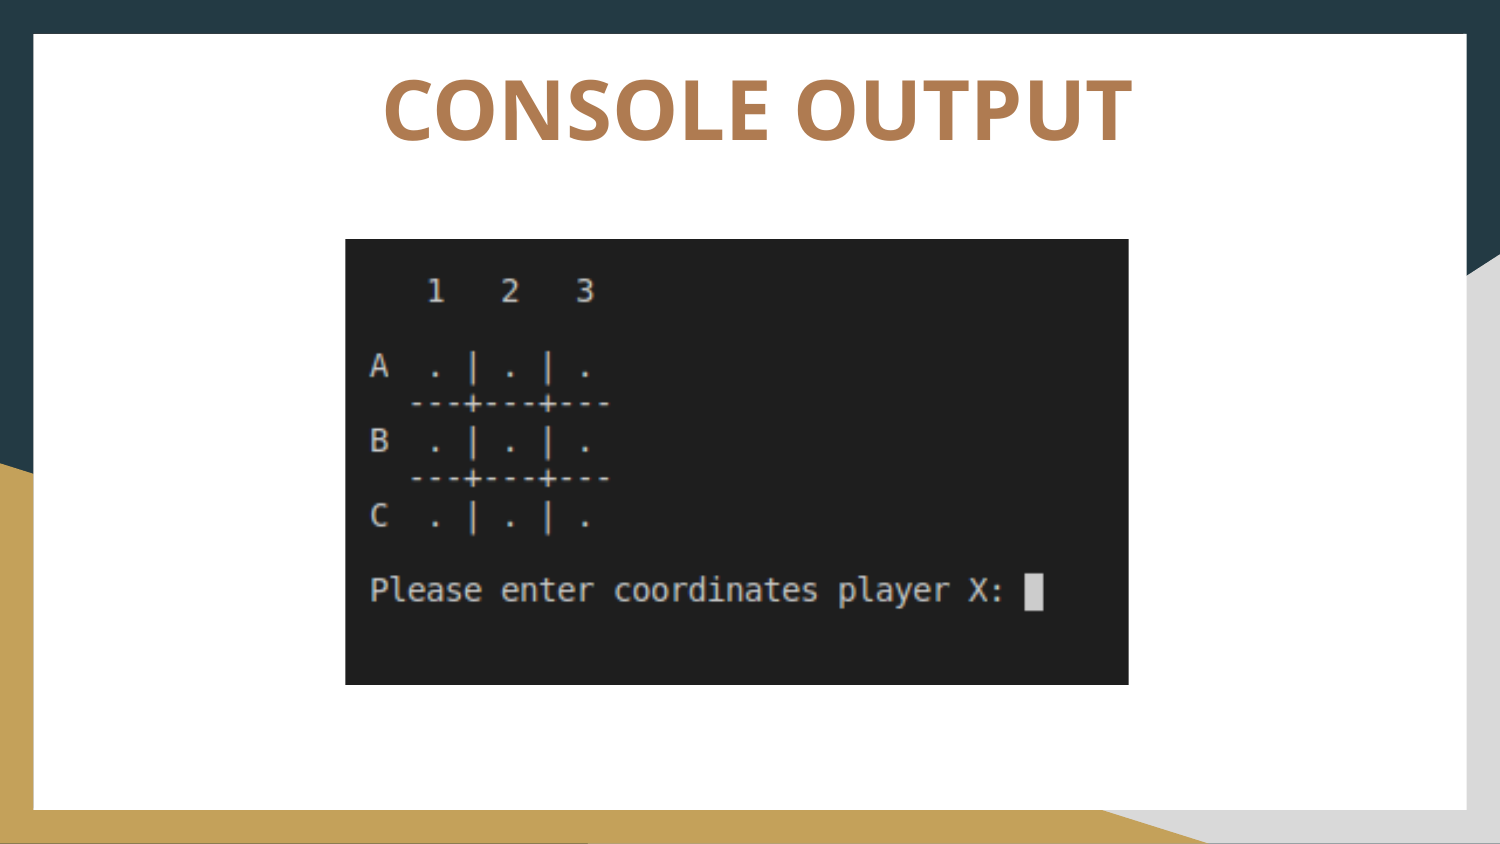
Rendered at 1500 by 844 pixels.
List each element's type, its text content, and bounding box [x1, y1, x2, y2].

picture [345, 239, 1129, 685]
title CONSOLE OUTPUT [142, 41, 1374, 199]
